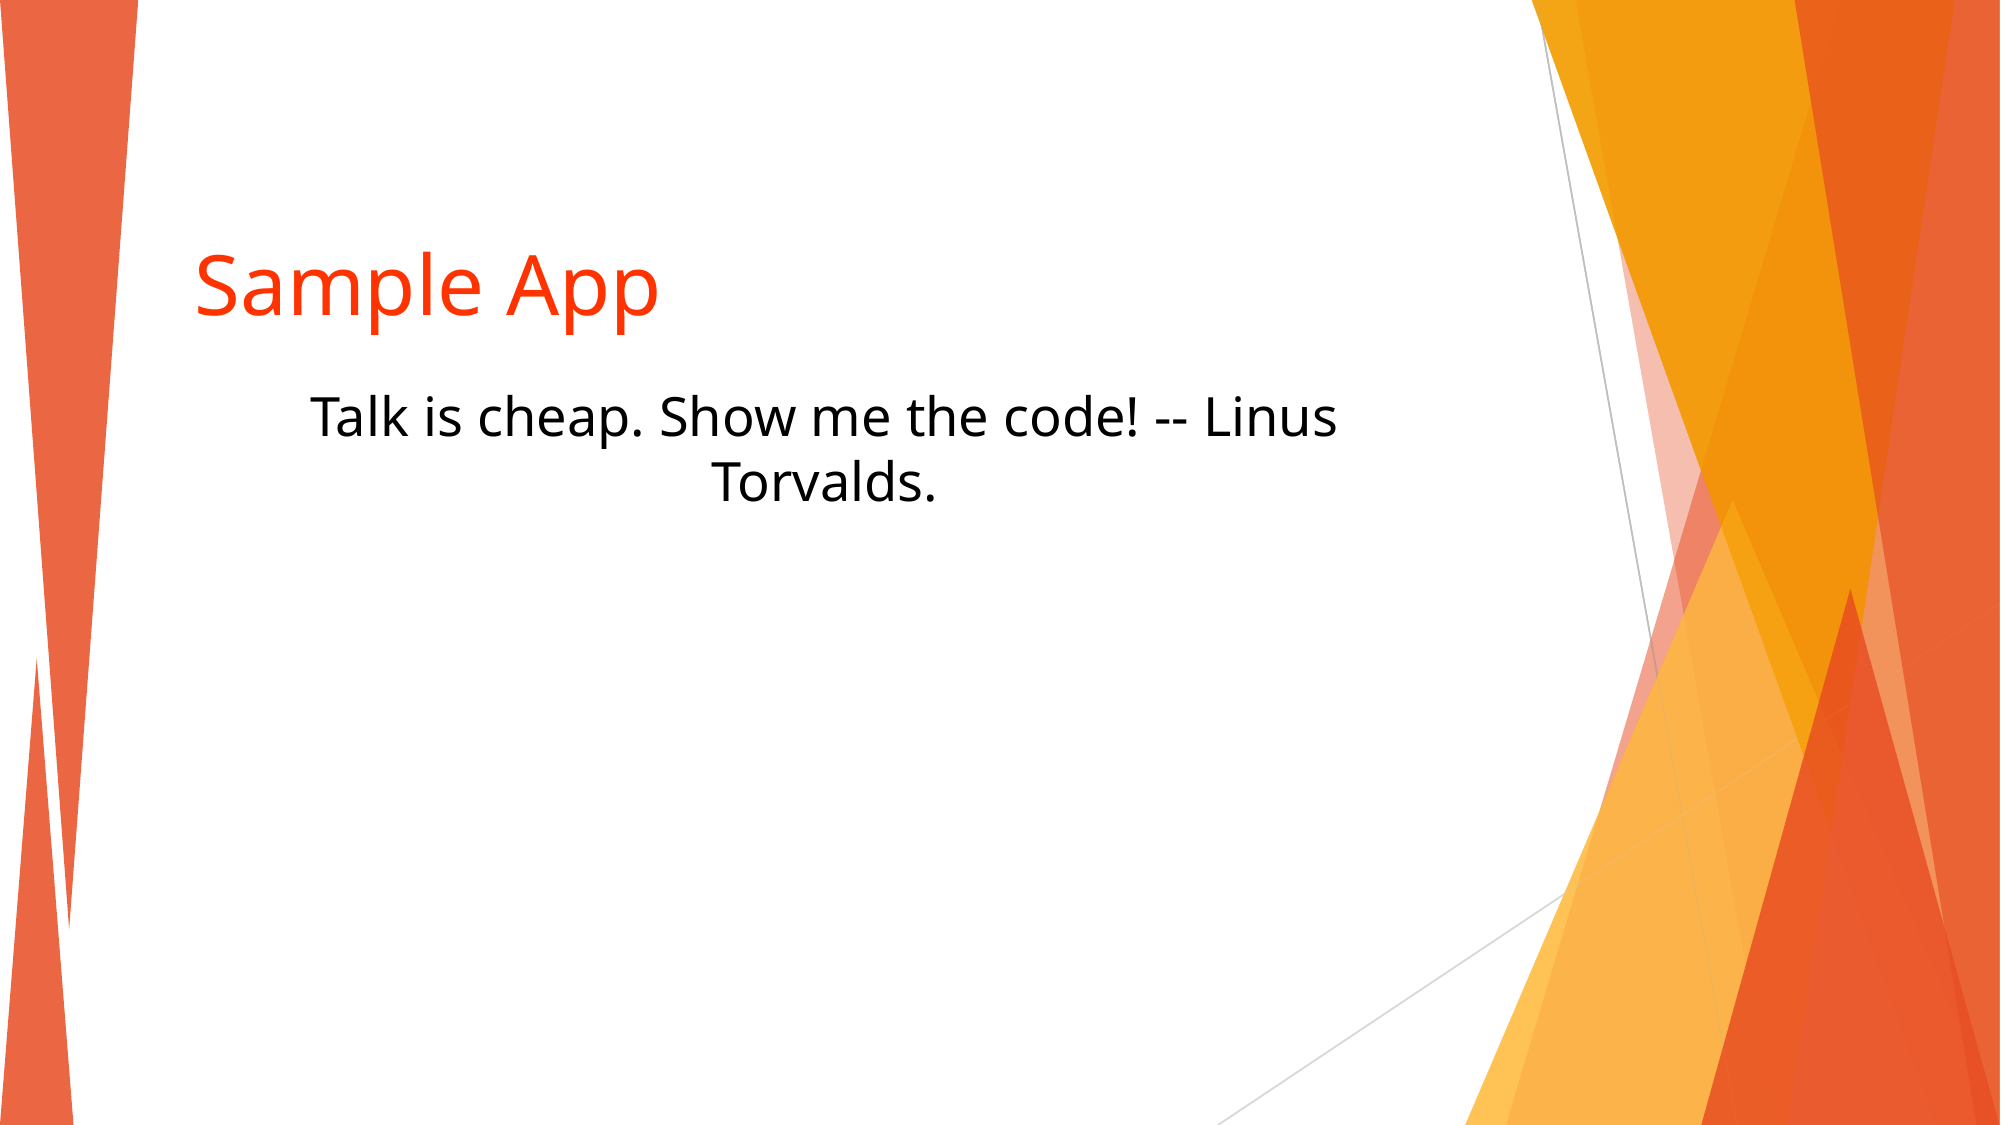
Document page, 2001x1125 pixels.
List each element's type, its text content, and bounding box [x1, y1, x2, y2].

title Sample App [180, 224, 1531, 496]
text_box Talk is cheap. Show me the code! -- Linus Torvalds. [180, 375, 1471, 555]
